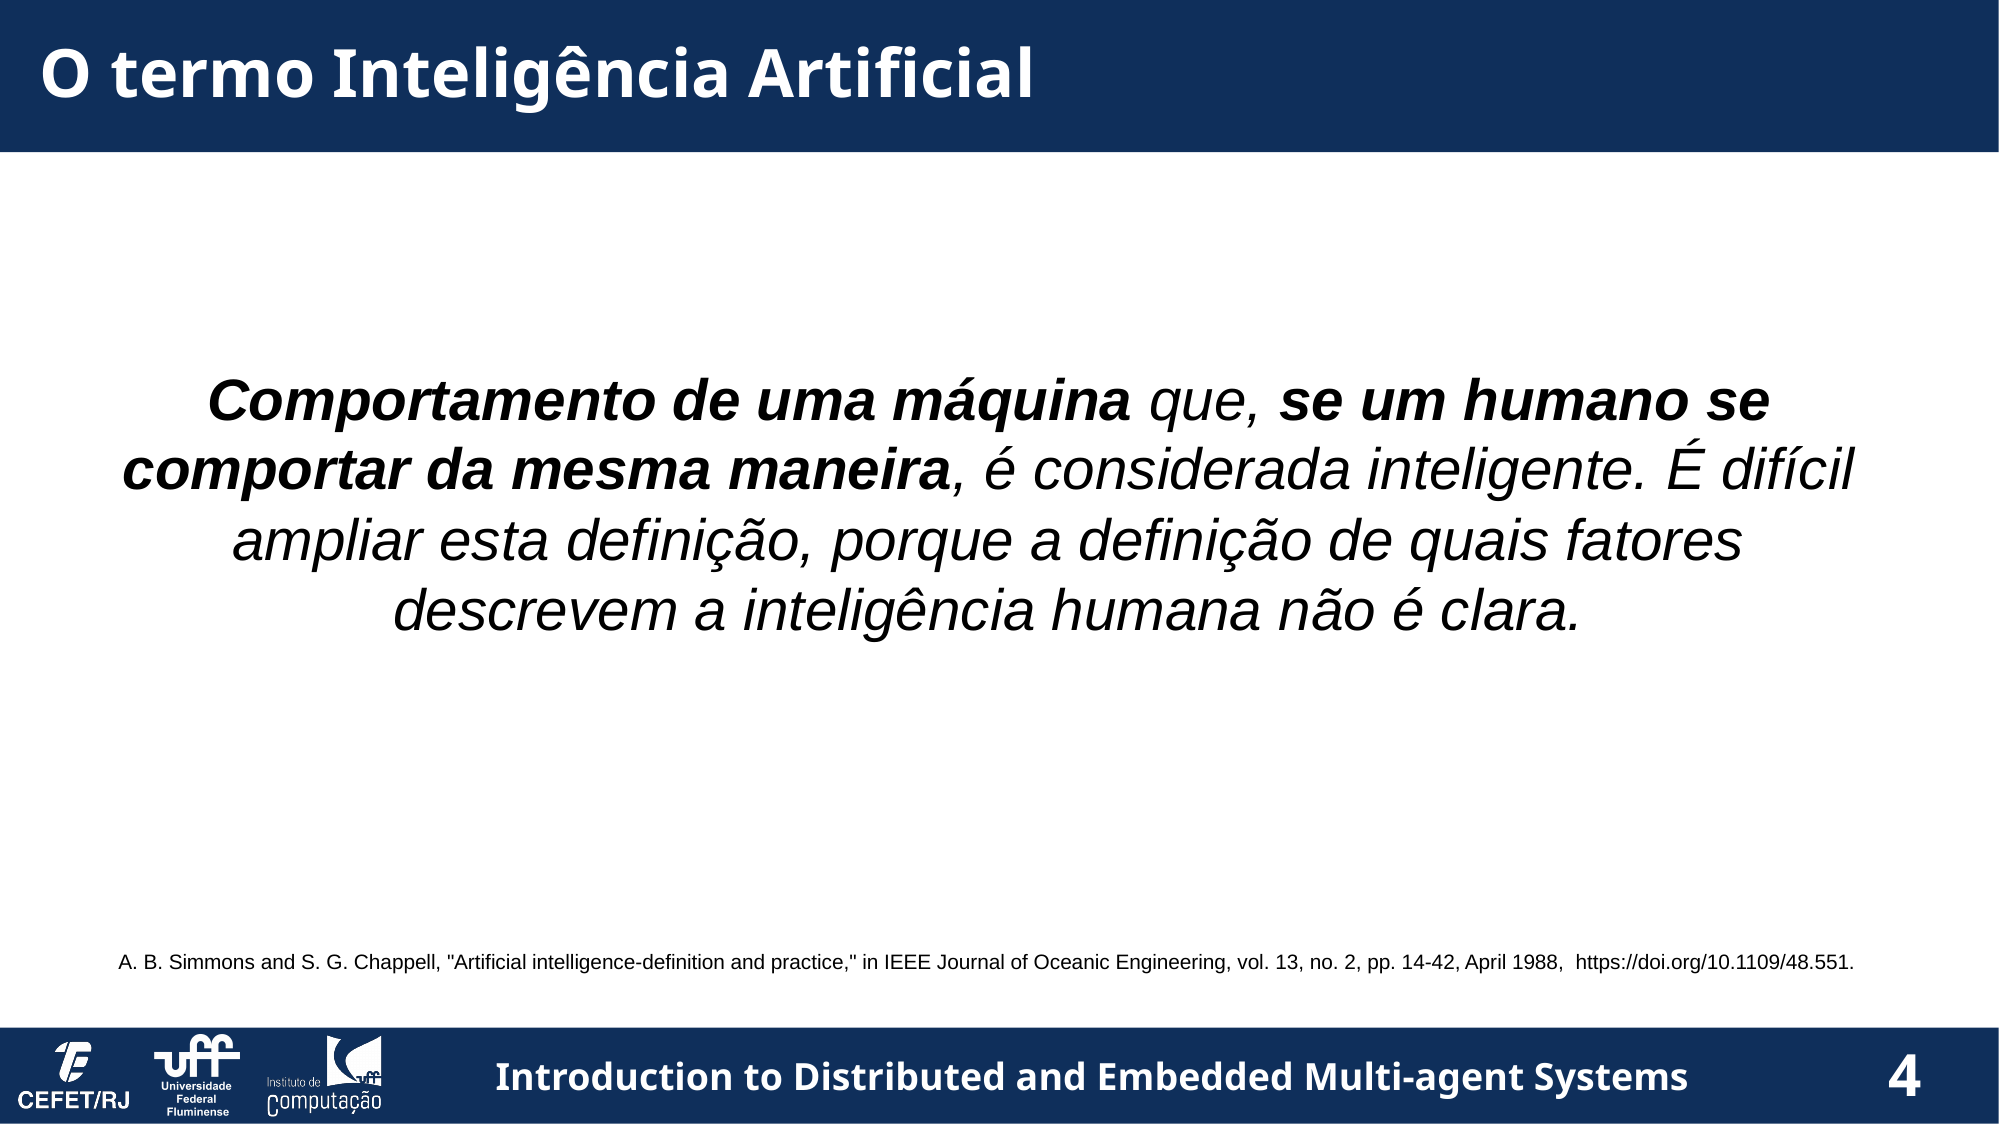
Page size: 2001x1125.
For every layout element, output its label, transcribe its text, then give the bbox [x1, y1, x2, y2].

picture [18, 1021, 129, 1125]
picture [153, 1033, 241, 1121]
text_box A. B. Simmons and S. G. Chappell, "Artificial intelligence-definition and practice," in IEEE Journal of Oceanic Engineering, vol. 13, no. 2, pp. 14-42, April 1988, https://doi.org/10.1109/48.551. [103, 943, 1949, 1033]
text_box Comportamento de uma máquina que, se um humano se comportar da mesma maneira, é considerada inteligente. É difícil ampliar esta definição, porque a definição de quais fatores descrevem a inteligência humana não é clara. [88, 354, 1890, 650]
text_box O termo Inteligência Artificial [25, 23, 1999, 119]
picture [265, 1033, 383, 1117]
